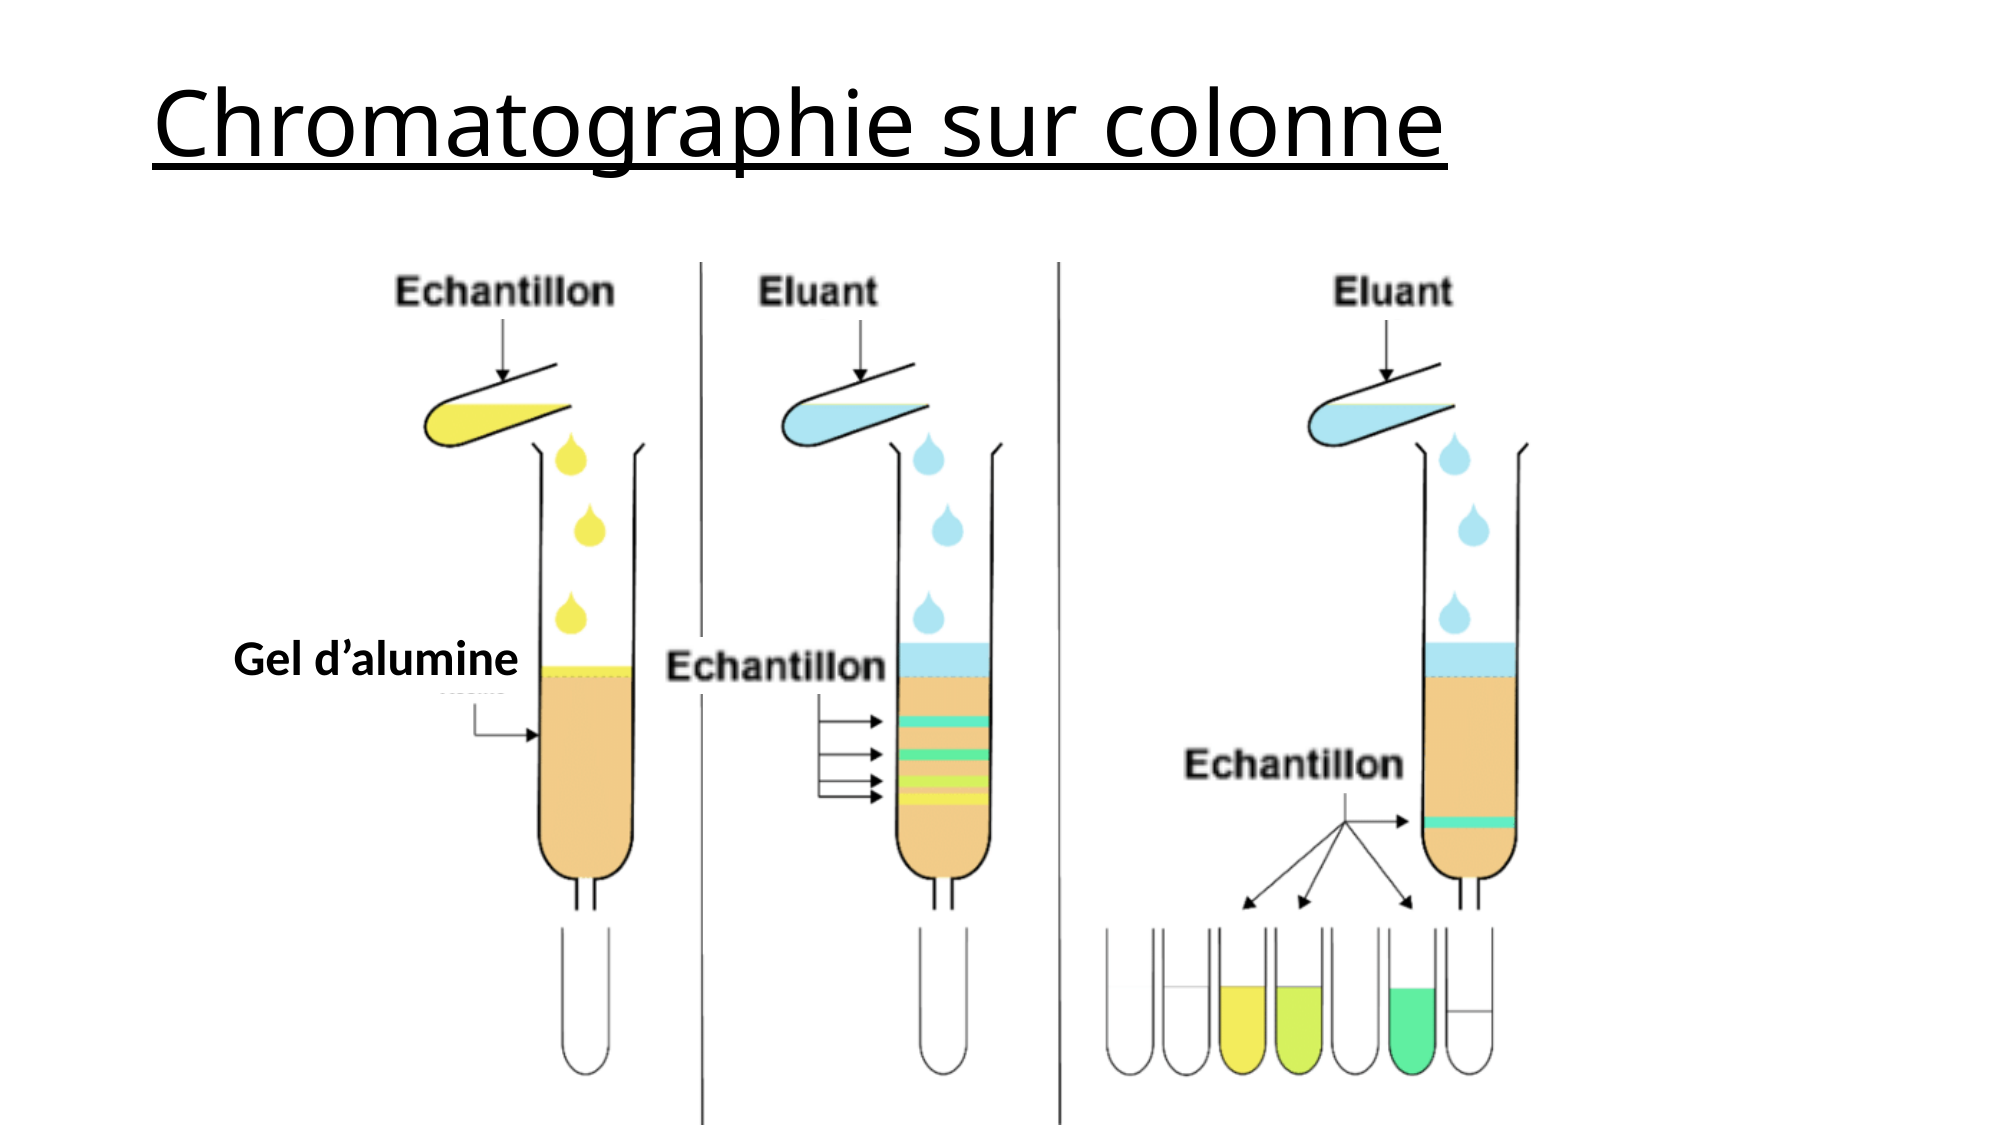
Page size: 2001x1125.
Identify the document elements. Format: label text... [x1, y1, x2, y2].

picture [373, 262, 1595, 1125]
text_box Gel d’alumine [218, 618, 535, 693]
title Chromatographie sur colonne [137, 59, 1863, 194]
